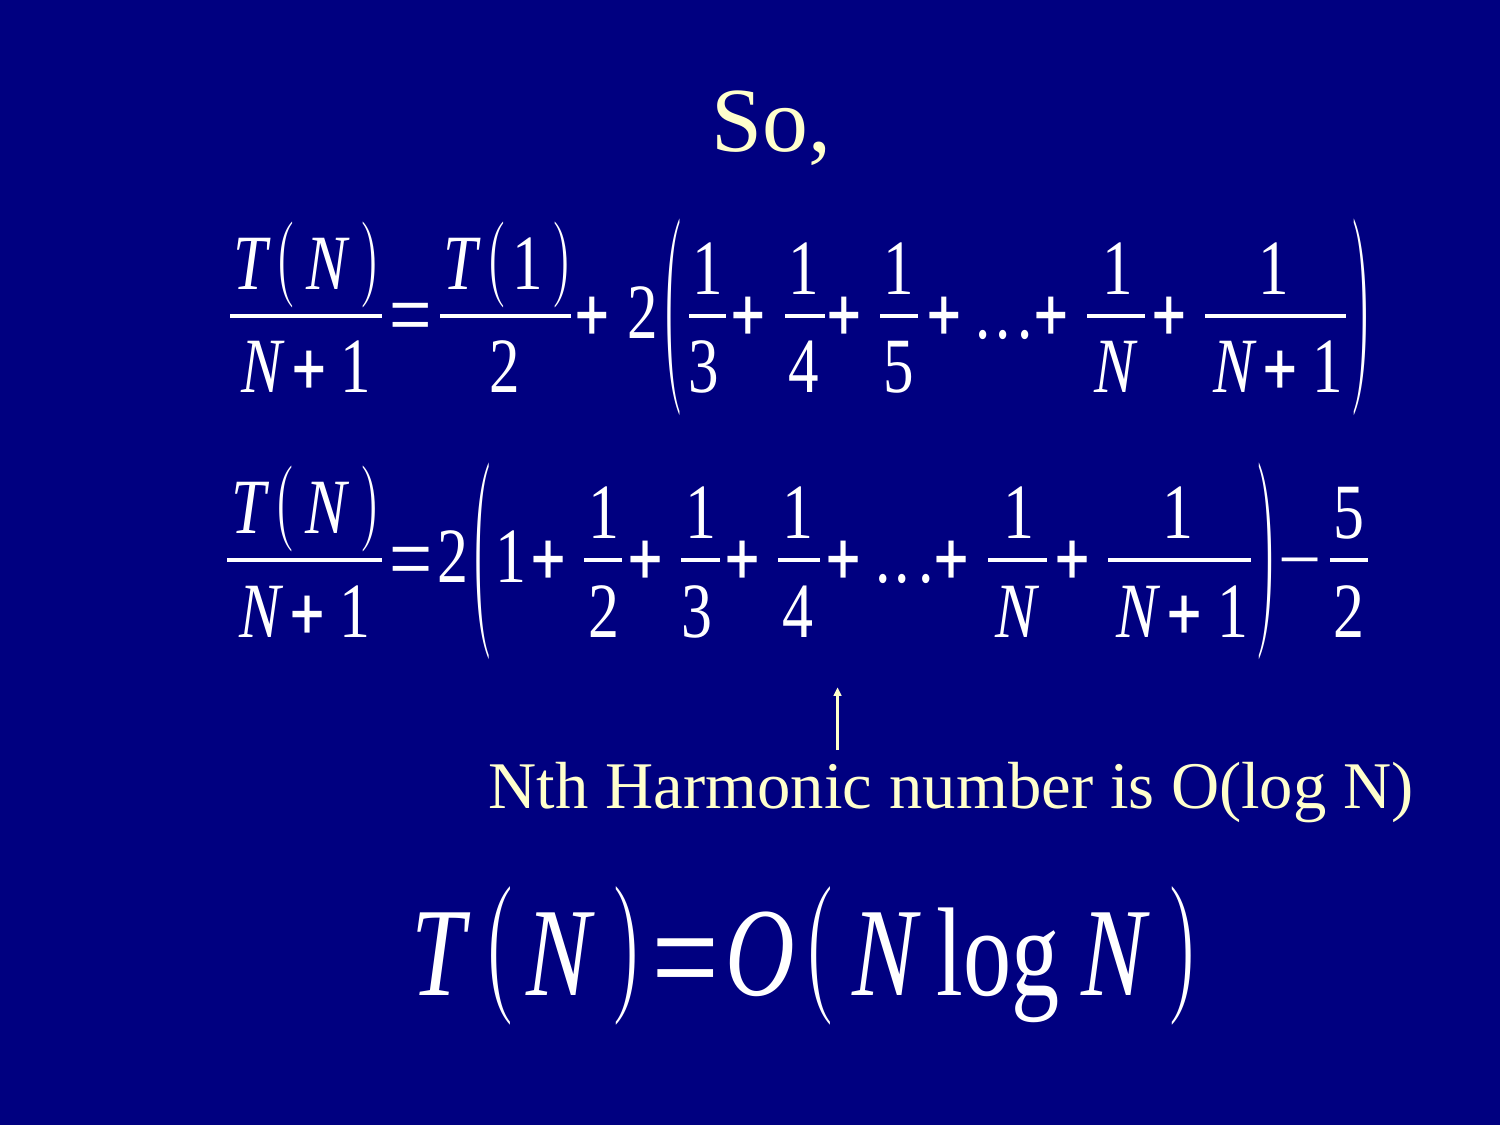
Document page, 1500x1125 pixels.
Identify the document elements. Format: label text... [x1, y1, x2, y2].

chart [210, 216, 1390, 421]
chart [387, 877, 1226, 1030]
chart [208, 460, 1393, 665]
title So, [42, 52, 1500, 178]
text_box Nth Harmonic number is O(log N) [473, 733, 1431, 830]
